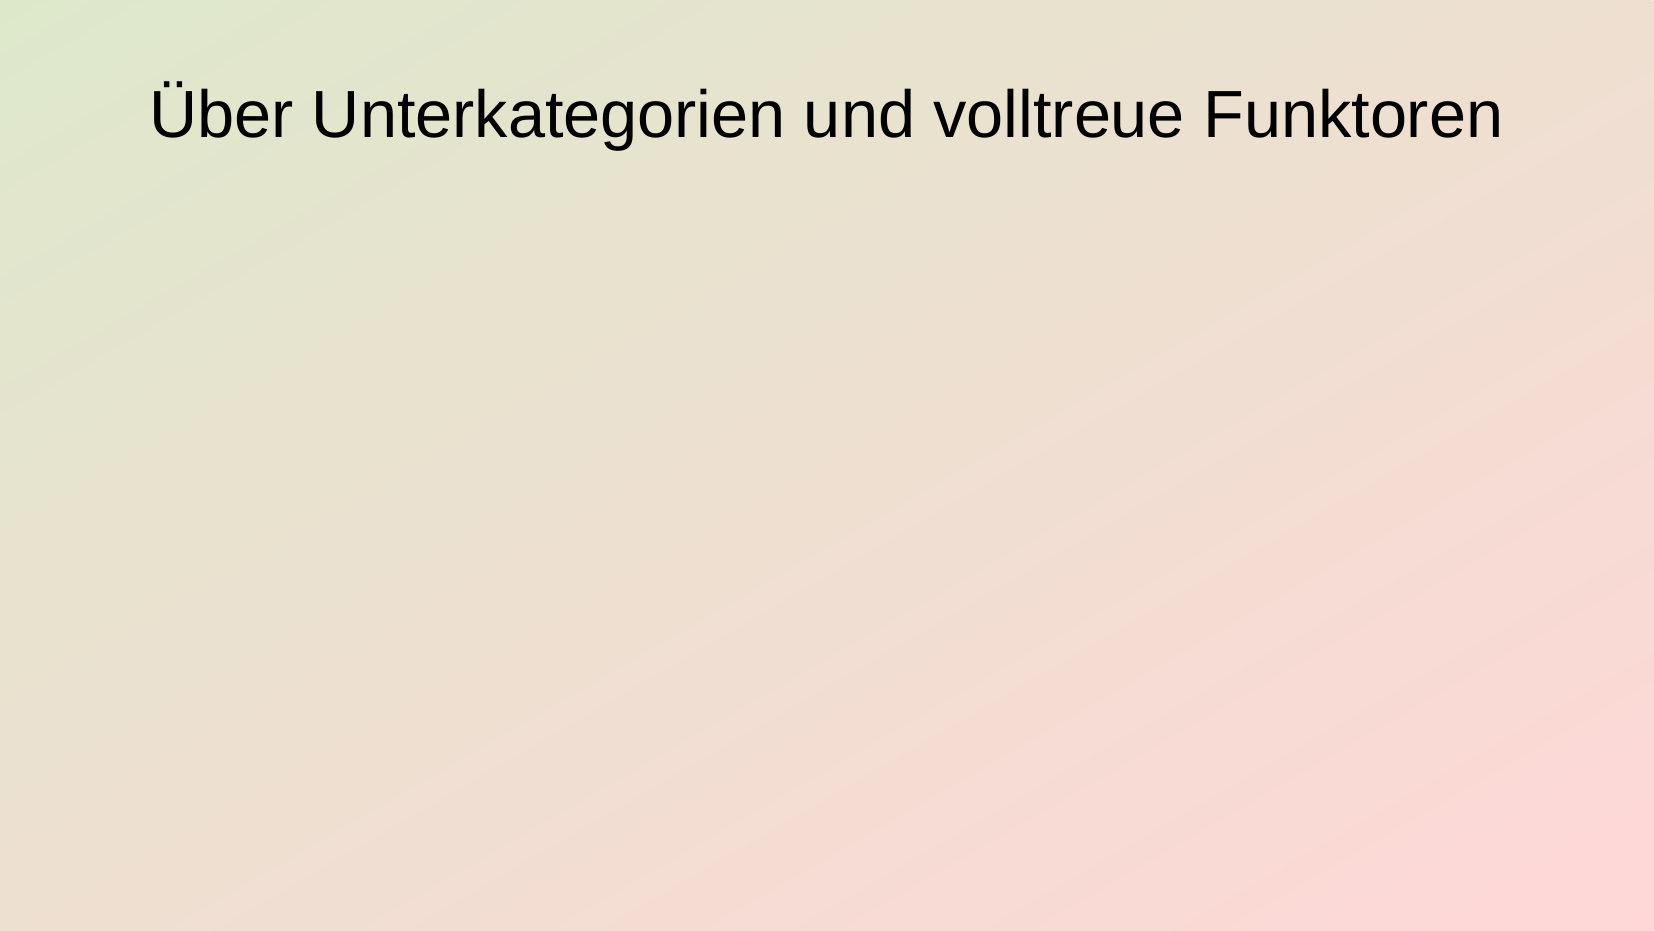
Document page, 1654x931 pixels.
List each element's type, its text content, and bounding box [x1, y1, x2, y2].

title Über Unterkategorien und volltreue Funktoren [82, 37, 1571, 193]
